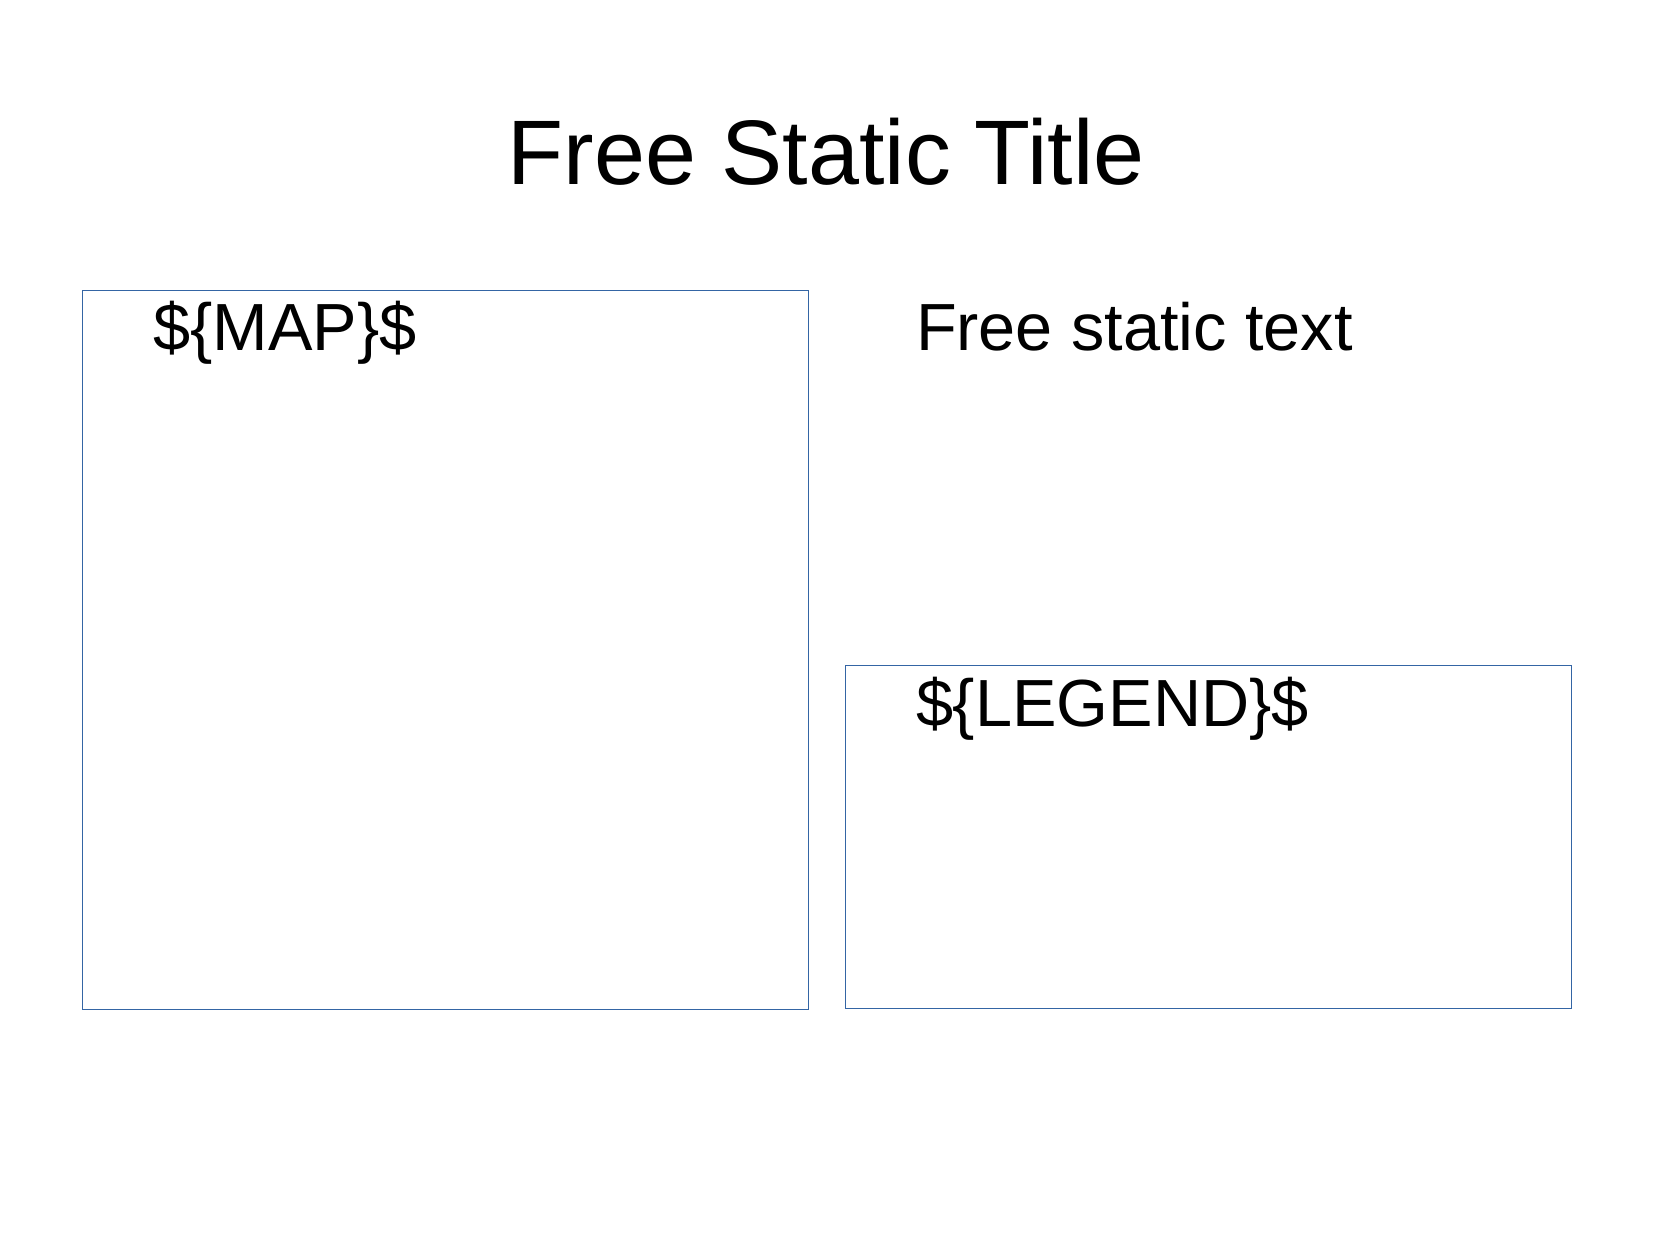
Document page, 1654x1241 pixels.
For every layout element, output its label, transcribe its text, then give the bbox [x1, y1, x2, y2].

list ${MAP}$ [82, 290, 809, 1010]
title Free Static Title [82, 49, 1571, 257]
list Free static text [845, 290, 1572, 634]
list ${LEGEND}$ [845, 665, 1572, 1009]
